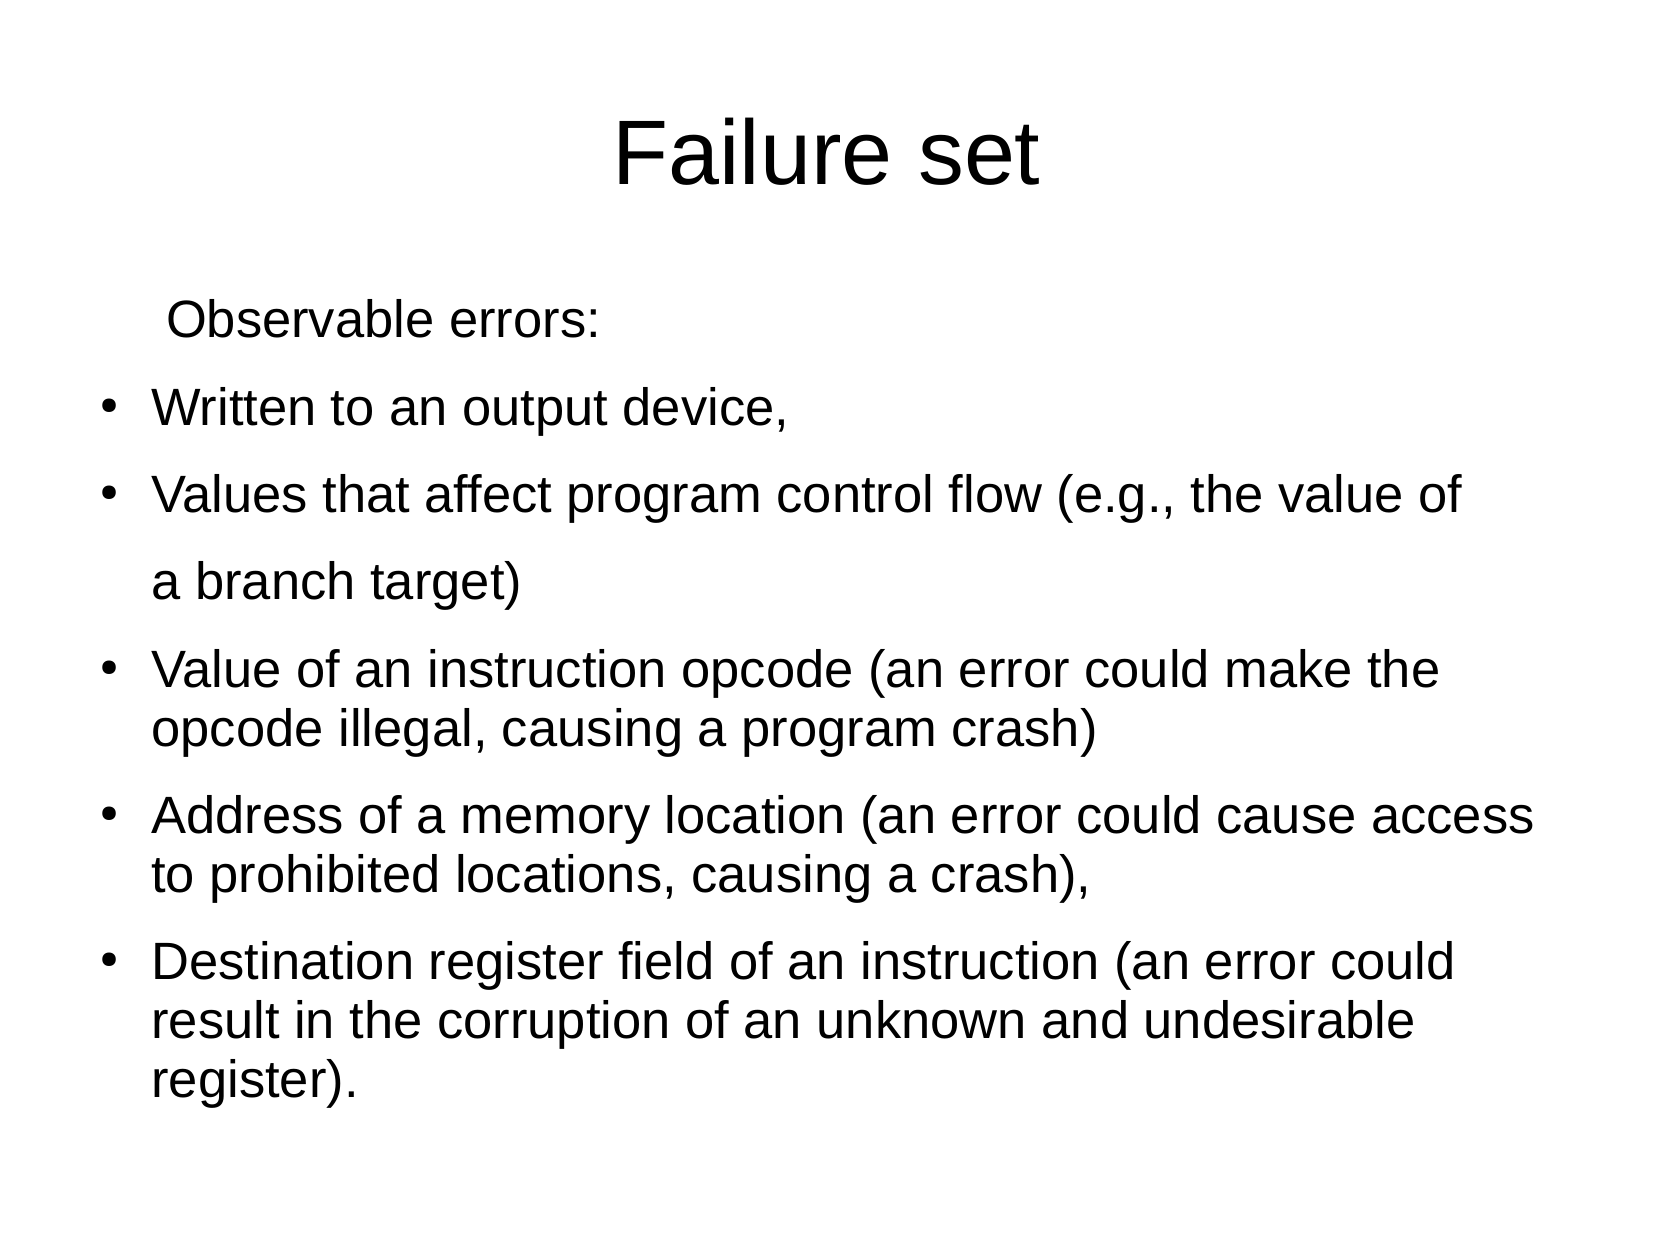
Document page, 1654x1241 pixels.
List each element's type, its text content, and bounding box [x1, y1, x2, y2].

title Failure set [82, 49, 1571, 257]
list Observable errors: Written to an output device, Values that affect program control flow (e.g., the value of a branch target) Value of an instruction opcode (an error could make the opcode illegal, causing a program crash) Address of a memory location (an error could cause access to prohibited locations, causing a crash), Destination register field of an instruction (an error could result in the corruption of an unknown and undesirable register). [82, 290, 1571, 1109]
